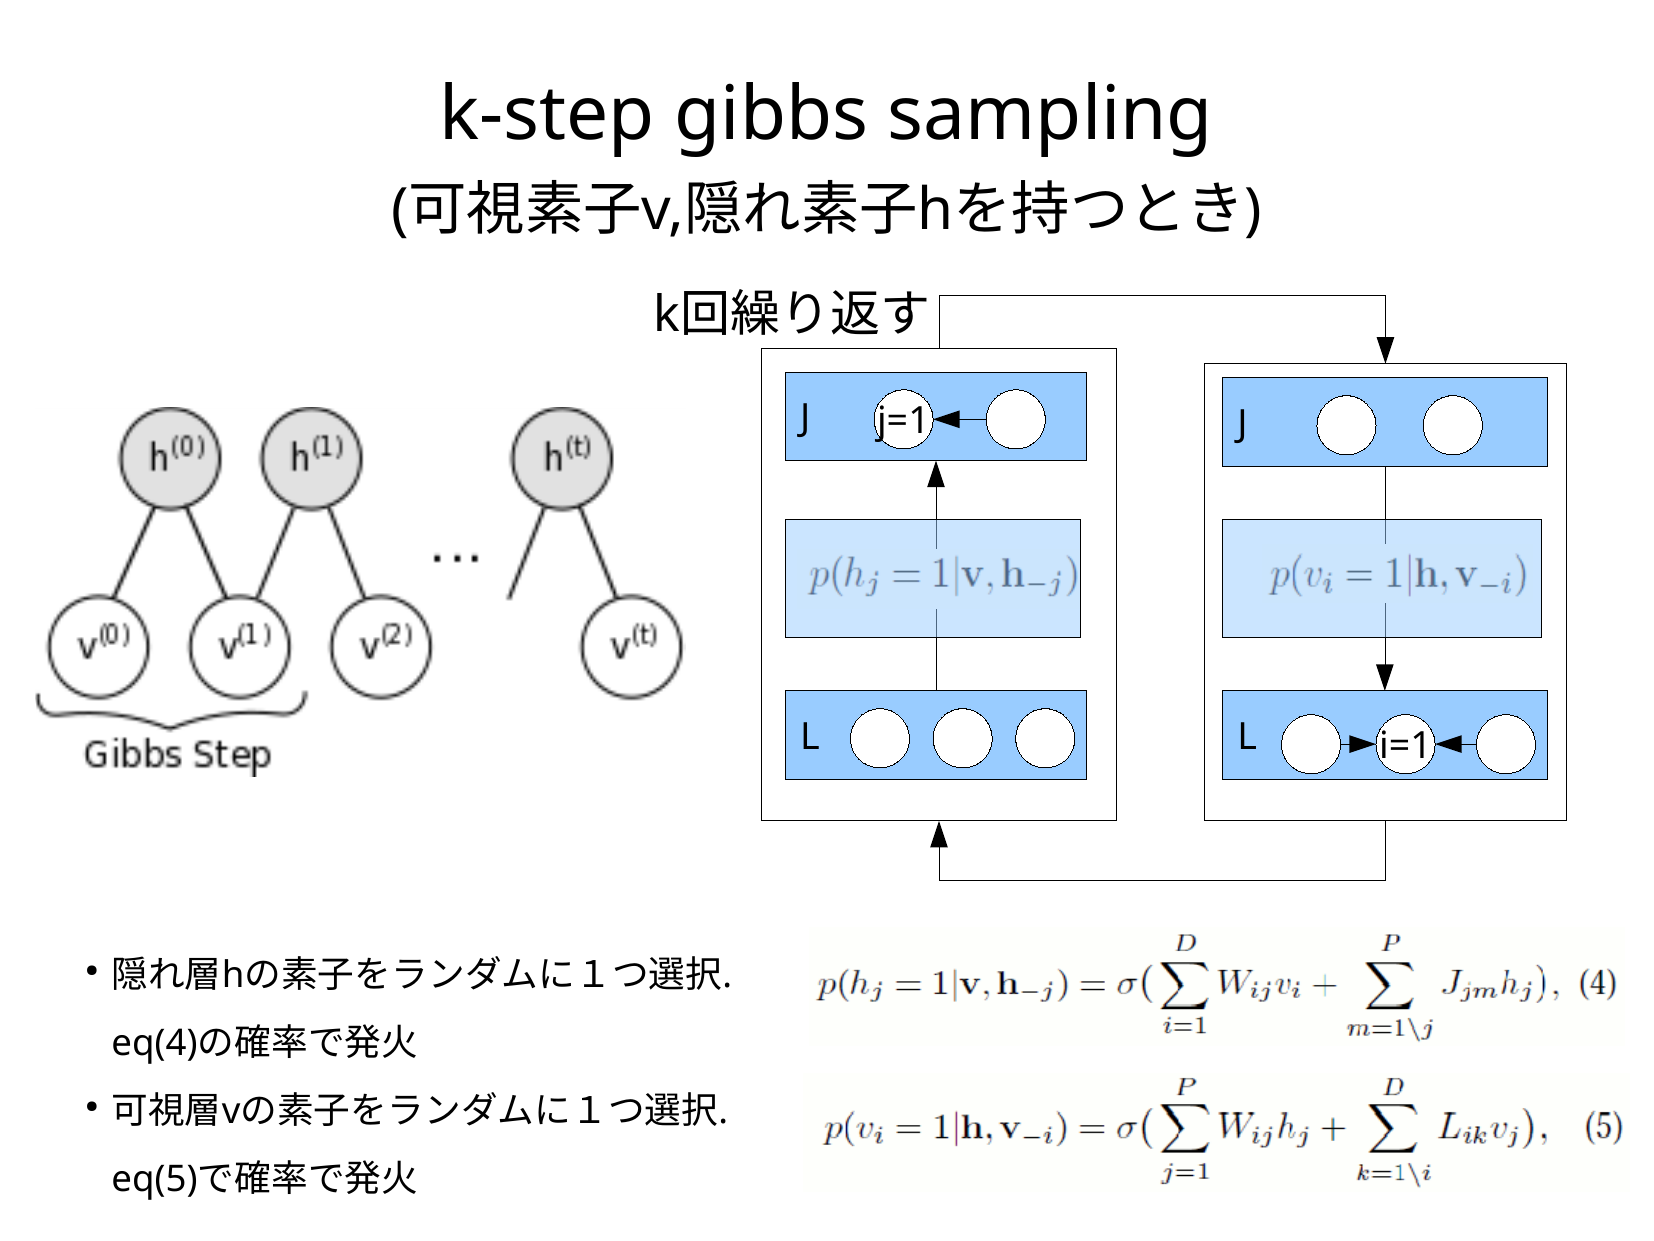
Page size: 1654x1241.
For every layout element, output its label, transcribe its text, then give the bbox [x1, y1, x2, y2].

text_box k回繰り返す [639, 265, 928, 331]
text_box [1204, 363, 1567, 821]
text_box J [1222, 377, 1548, 467]
text_box i=1 [1376, 714, 1436, 774]
picture [35, 407, 686, 777]
text_box J [785, 372, 1087, 461]
text_box j=1 [874, 389, 934, 449]
text_box [761, 348, 1117, 821]
title k-step gibbs sampling (可視素子v,隠れ素子hを持つとき) [82, 56, 1571, 250]
picture [803, 1073, 1630, 1192]
text_box L [1222, 690, 1548, 780]
picture [809, 927, 1625, 1046]
text_box L [785, 690, 1087, 780]
list 隠れ層hの素子をランダムに１つ選択. eq(4)の確率で発火 可視層vの素子をランダムに１つ選択. eq(5)で確率で発火 [76, 944, 798, 1211]
